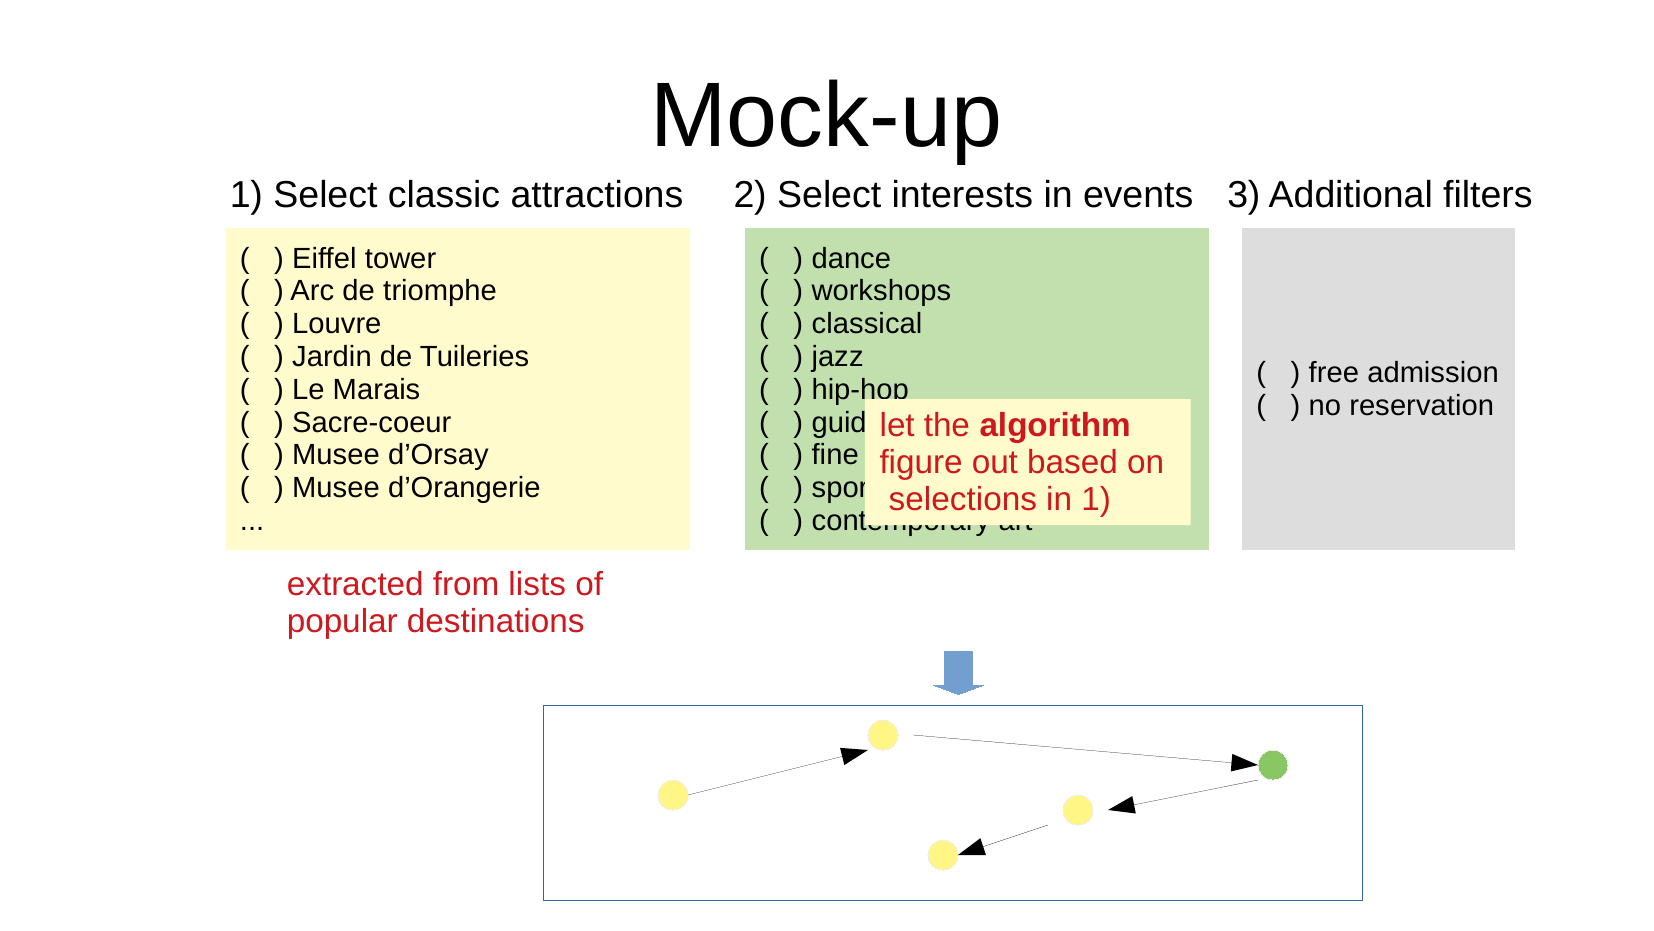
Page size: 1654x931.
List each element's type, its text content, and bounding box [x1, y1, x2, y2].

text_box 1) Select classic attractions [214, 166, 699, 224]
text_box [928, 650, 989, 696]
text_box [543, 705, 1363, 901]
text_box ( ) free admission ( ) no reservation [1241, 227, 1516, 551]
text_box 2) Select interests in events [718, 166, 1209, 224]
text_box ( ) dance ( ) workshops ( ) classical ( ) jazz ( ) hip-hop ( ) guided tours ( ) fine art ( ) sports ( ) contemporary art [744, 227, 1210, 551]
title Mock-up [82, 37, 1571, 193]
text_box let the algorithm figure out based on selections in 1) [864, 399, 1191, 526]
text_box ( ) Eiffel tower ( ) Arc de triomphe ( ) Louvre ( ) Jardin de Tuileries ( ) Le Marais ( ) Sacre-coeur ( ) Musee d’Orsay ( ) Musee d’Orangerie ... [225, 227, 691, 551]
text_box 3) Additional filters [1212, 166, 1548, 224]
text_box extracted from lists of popular destinations [272, 558, 663, 648]
